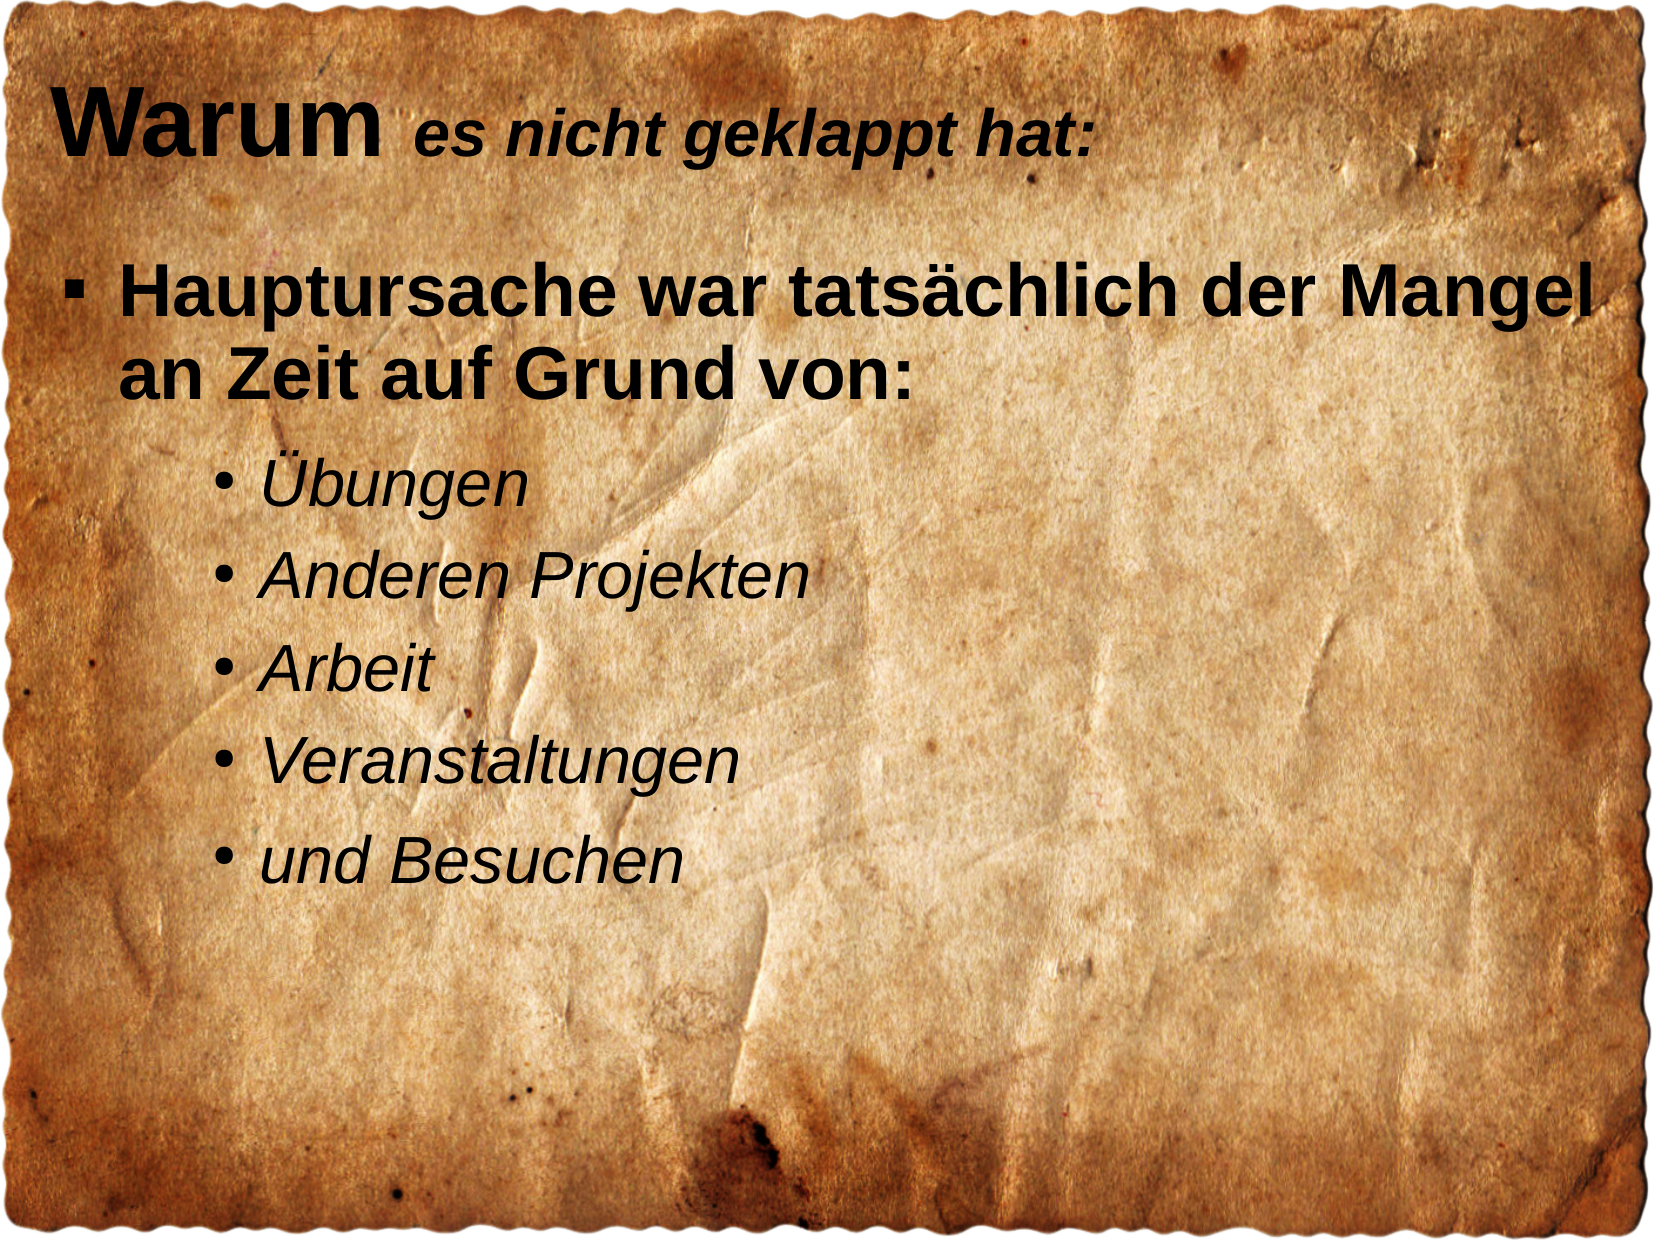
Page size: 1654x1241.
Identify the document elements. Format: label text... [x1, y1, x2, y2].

picture [0, 0, 1654, 1241]
list Hauptursache war tatsächlich der Mangel an Zeit auf Grund von: Übungen Anderen Projekten Arbeit Veranstaltungen und Besuchen [47, 248, 1619, 1002]
text_box Warum es nicht geklappt hat: [35, 58, 1132, 201]
